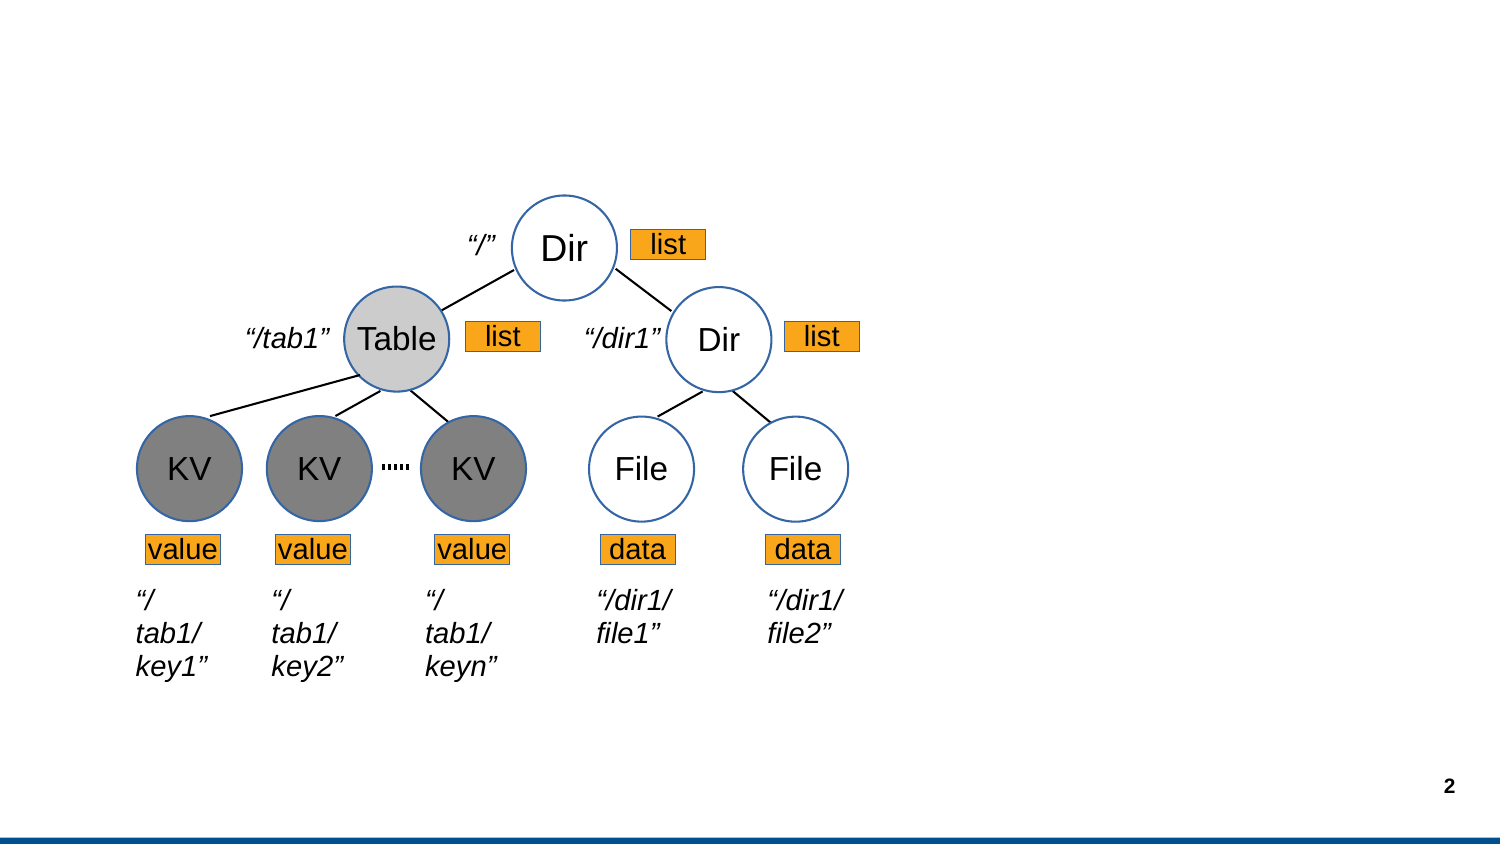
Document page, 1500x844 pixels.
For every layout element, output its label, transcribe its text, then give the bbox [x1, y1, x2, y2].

text_box data [765, 534, 841, 565]
text_box Table [345, 286, 450, 392]
text_box “/tab1” [217, 314, 345, 372]
text_box list [784, 321, 860, 352]
text_box KV [266, 416, 372, 522]
text_box “/tab1/key1” [120, 576, 248, 691]
text_box Dir [673, 287, 772, 393]
text_box value [145, 534, 221, 565]
text_box list [630, 229, 706, 260]
text_box data [600, 534, 676, 565]
text_box File [743, 416, 849, 522]
text_box Dir [511, 195, 617, 301]
text_box “/dir1/file1” [581, 576, 709, 691]
text_box File [589, 416, 695, 522]
text_box “/dir1/file2” [752, 576, 880, 691]
text_box value [434, 534, 510, 565]
text_box “/dir1” [548, 314, 675, 372]
text_box “/tab1/key2” [256, 576, 384, 691]
text_box KV [136, 416, 243, 522]
text_box list [465, 321, 541, 352]
text_box value [275, 534, 351, 565]
text_box “/” [382, 221, 510, 279]
text_box KV [420, 416, 527, 522]
text_box “/tab1/keyn” [410, 576, 538, 691]
